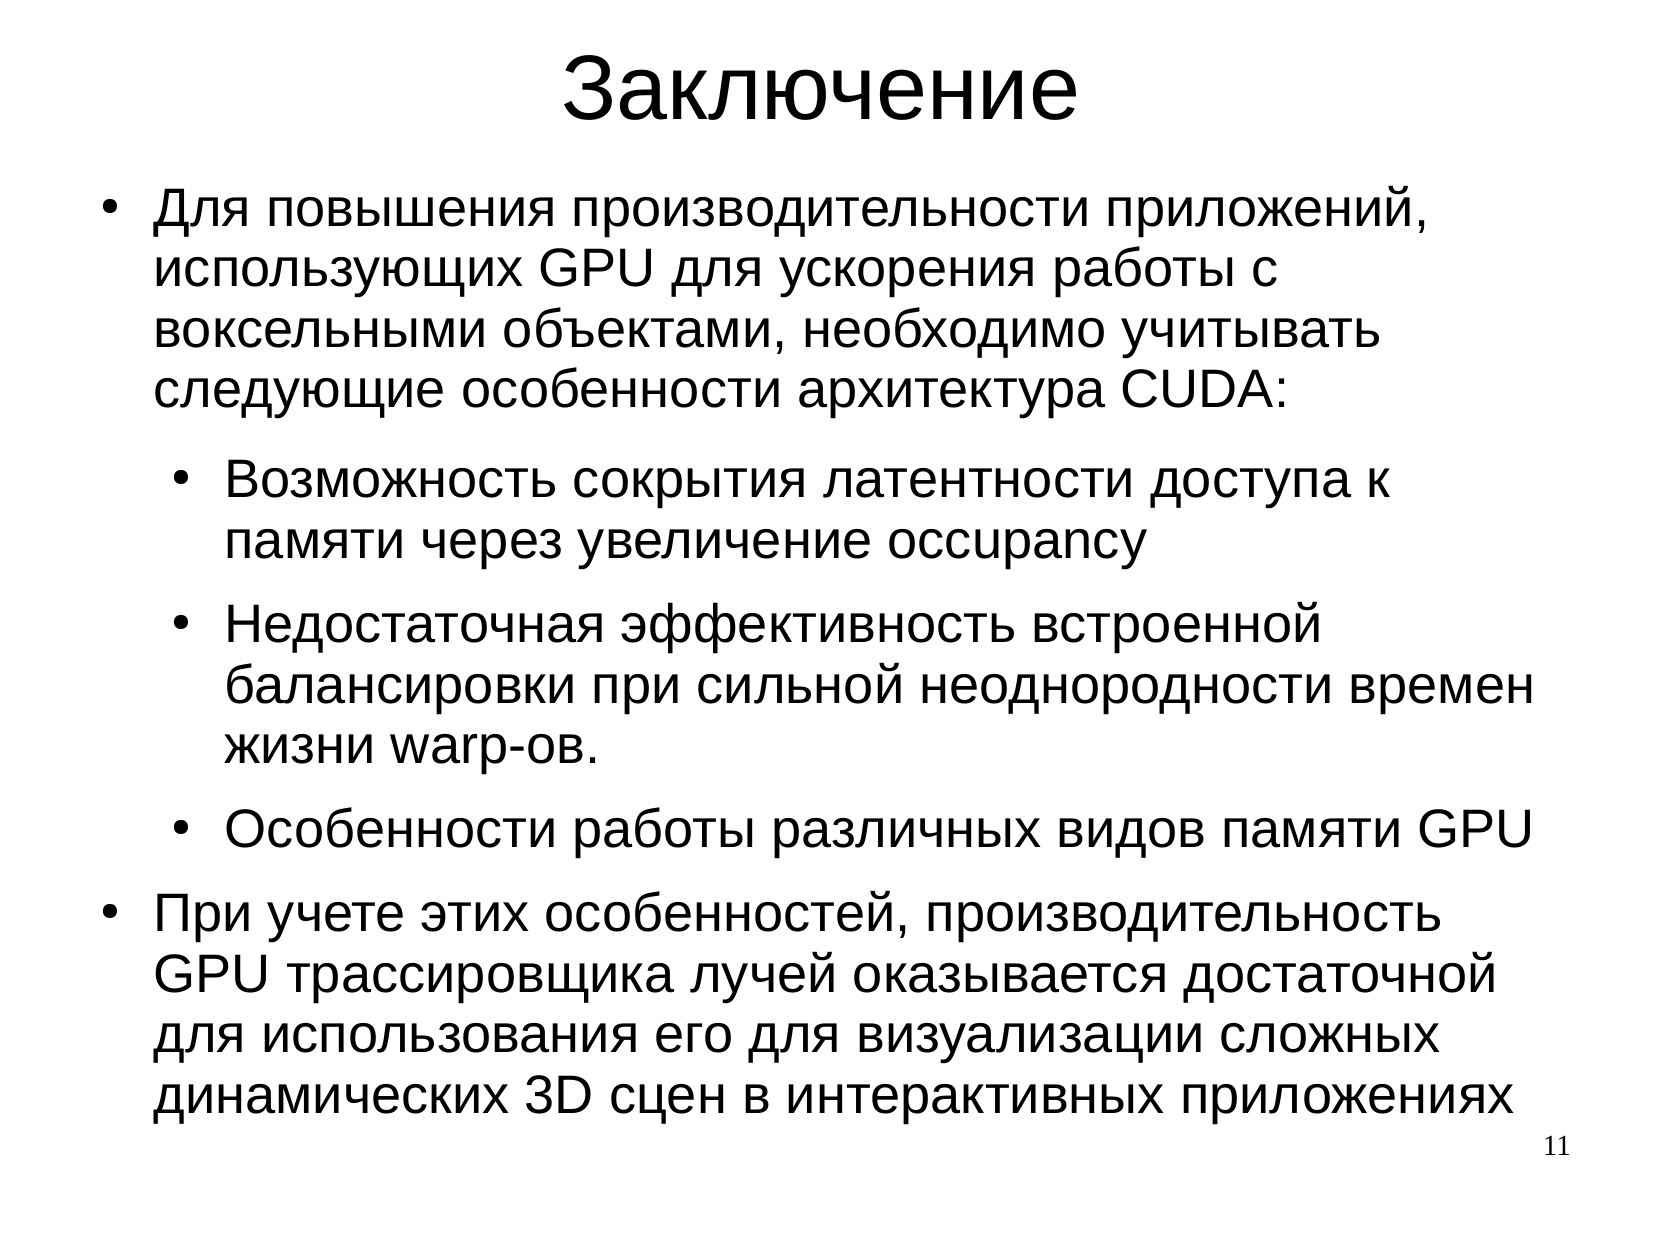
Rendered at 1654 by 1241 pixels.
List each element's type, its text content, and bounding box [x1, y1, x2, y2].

list Для повышения производительности приложений, использующих GPU для ускорения работы с воксельными объектами, необходимо учитывать следующие особенности архитектура CUDA: Возможность сокрытия латентности доступа к памяти через увеличение occupancy Недостаточная эффективность встроенной балансировки при сильной неоднородности времен жизни warp-ов. Особенности работы различных видов памяти GPU При учете этих особенностей, производительность GPU трассировщика лучей оказывается достаточной для использования его для визуализации сложных динамических 3D сцен в интерактивных приложениях [82, 177, 1571, 1126]
title Заключение [76, 27, 1565, 148]
